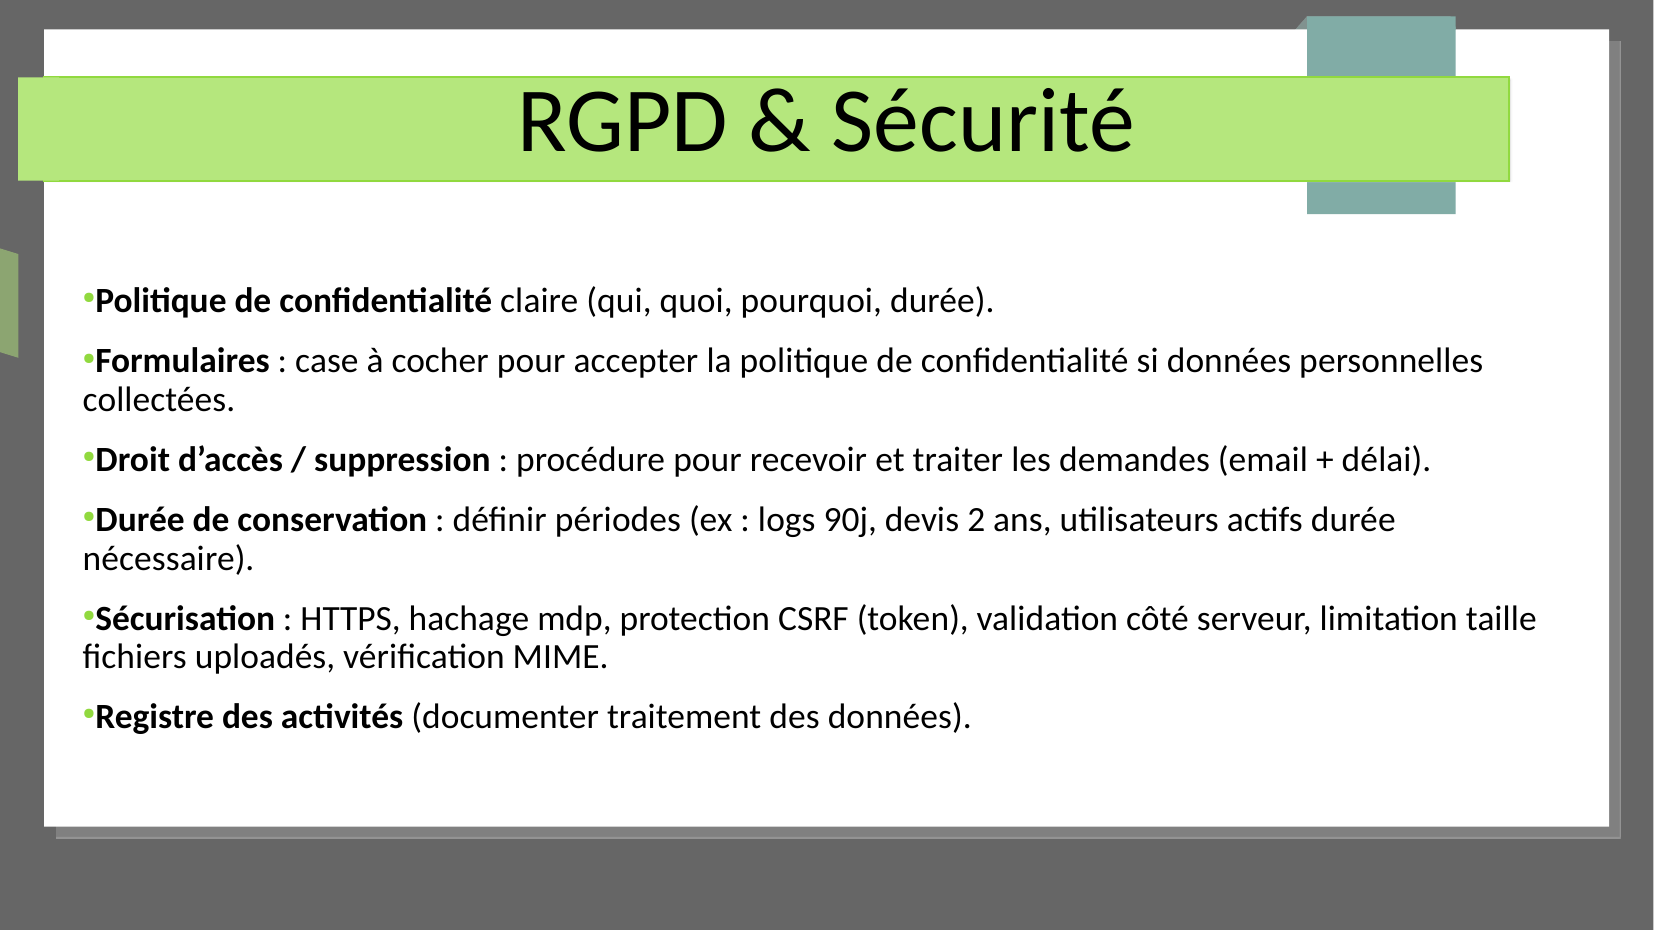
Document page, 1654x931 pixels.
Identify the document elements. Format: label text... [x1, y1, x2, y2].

title RGPD & Sécurité [82, 37, 1571, 193]
list Politique de confidentialité claire (qui, quoi, pourquoi, durée). Formulaires : case à cocher pour accepter la politique de confidentialité si données personnelles collectées. Droit d’accès / suppression : procédure pour recevoir et traiter les demandes (email + délai). Durée de conservation : définir périodes (ex : logs 90j, devis 2 ans, utilisateurs actifs durée nécessaire). Sécurisation : HTTPS, hachage mdp, protection CSRF (token), validation côté serveur, limitation taille fichiers uploadés, vérification MIME. Registre des activités (documenter traitement des données). [82, 217, 1571, 757]
